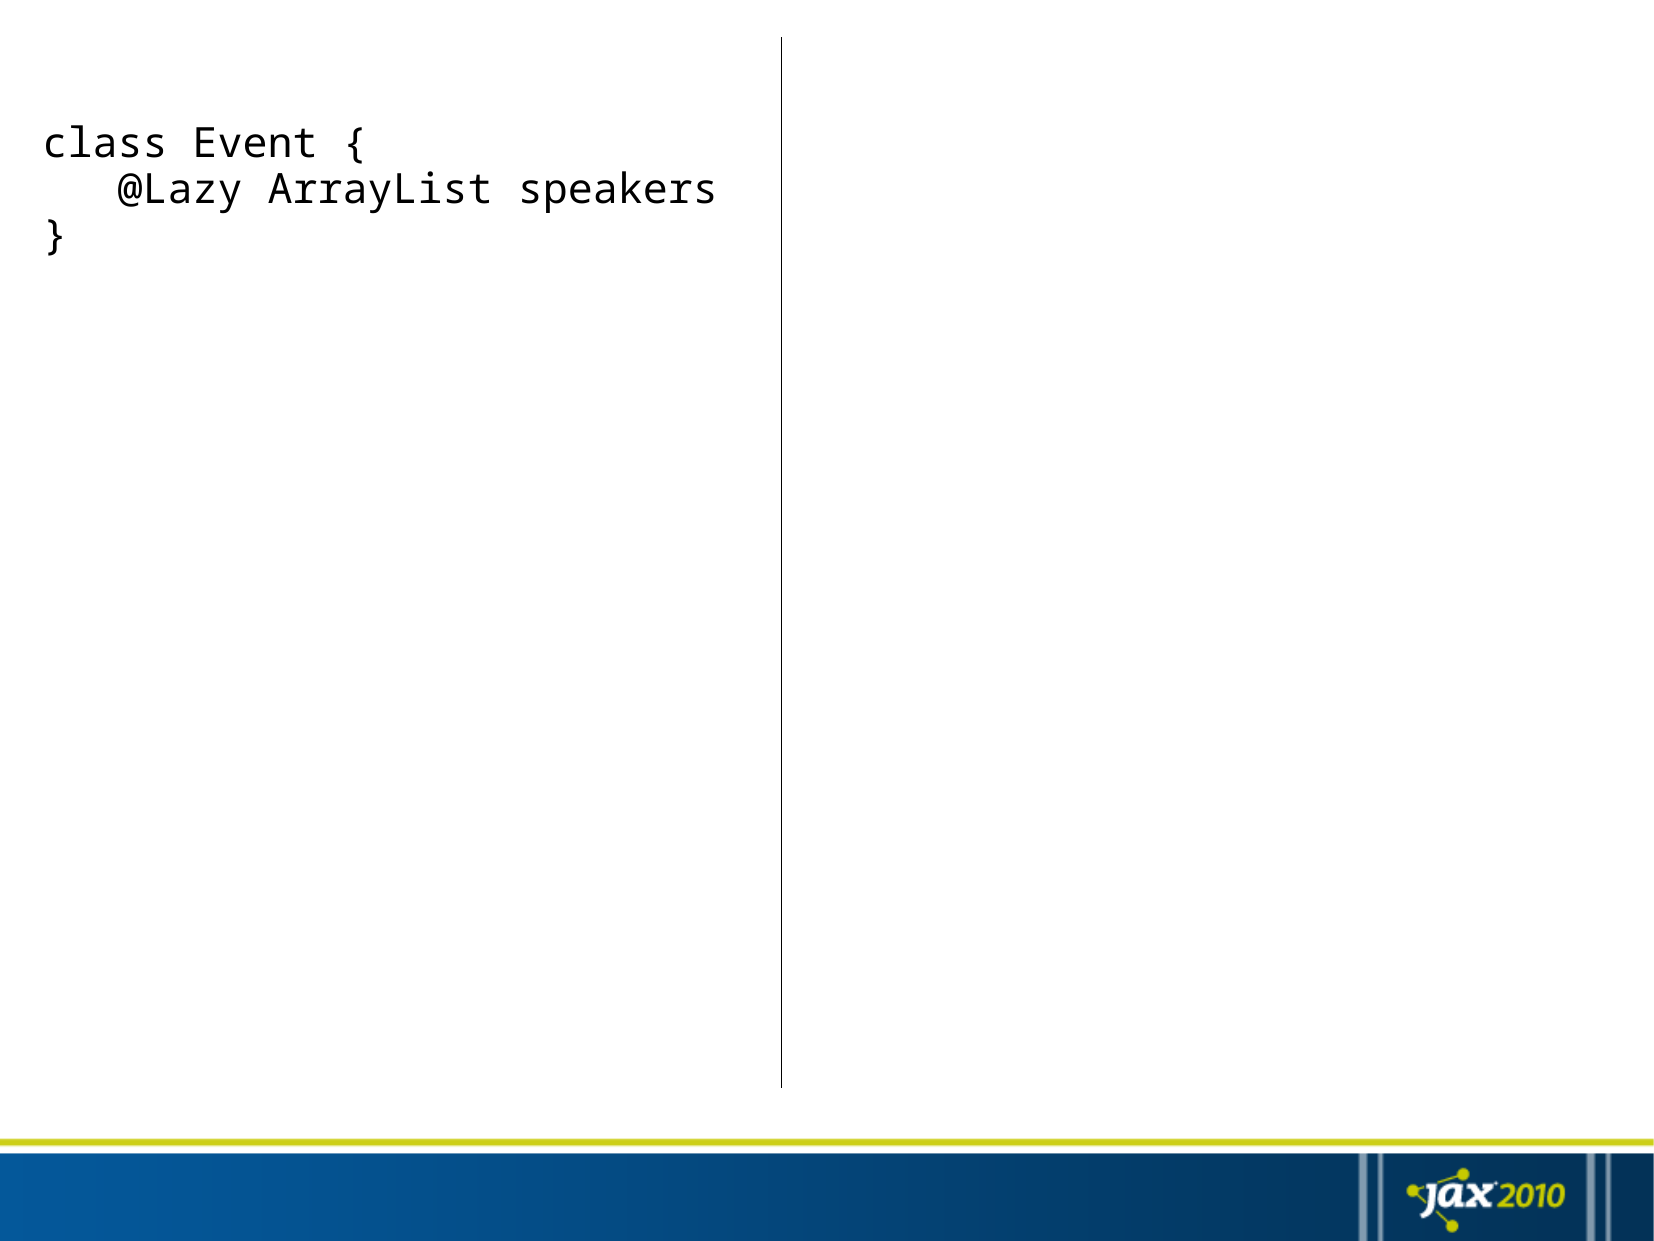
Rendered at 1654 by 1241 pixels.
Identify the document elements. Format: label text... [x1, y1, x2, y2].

picture [0, 0, 1654, 1241]
text_box class Event { @Lazy ArrayList speakers } [27, 112, 901, 1088]
